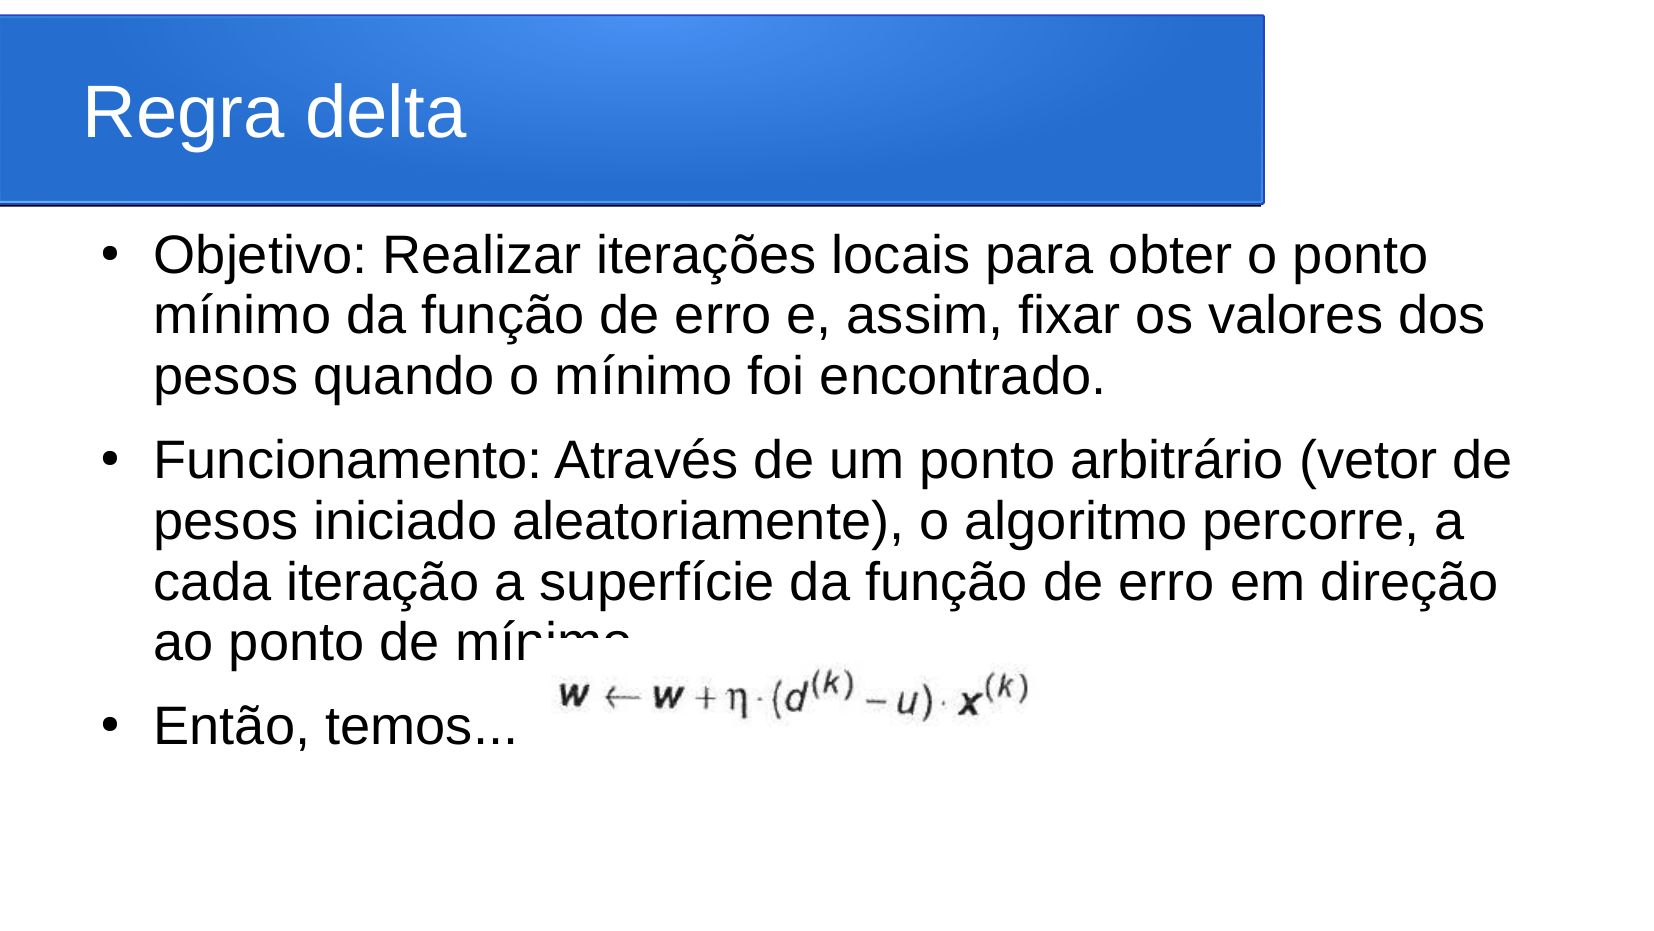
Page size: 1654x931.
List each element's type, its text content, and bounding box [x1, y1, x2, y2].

picture [527, 638, 1087, 764]
list Objetivo: Realizar iterações locais para obter o ponto mínimo da função de erro e, assim, fixar os valores dos pesos quando o mínimo foi encontrado. Funcionamento: Através de um ponto arbitrário (vetor de pesos iniciado aleatoriamente), o algoritmo percorre, a cada iteração a superfície da função de erro em direção ao ponto de mínimo. Então, temos... [82, 224, 1571, 764]
title Regra delta [82, 35, 1235, 189]
